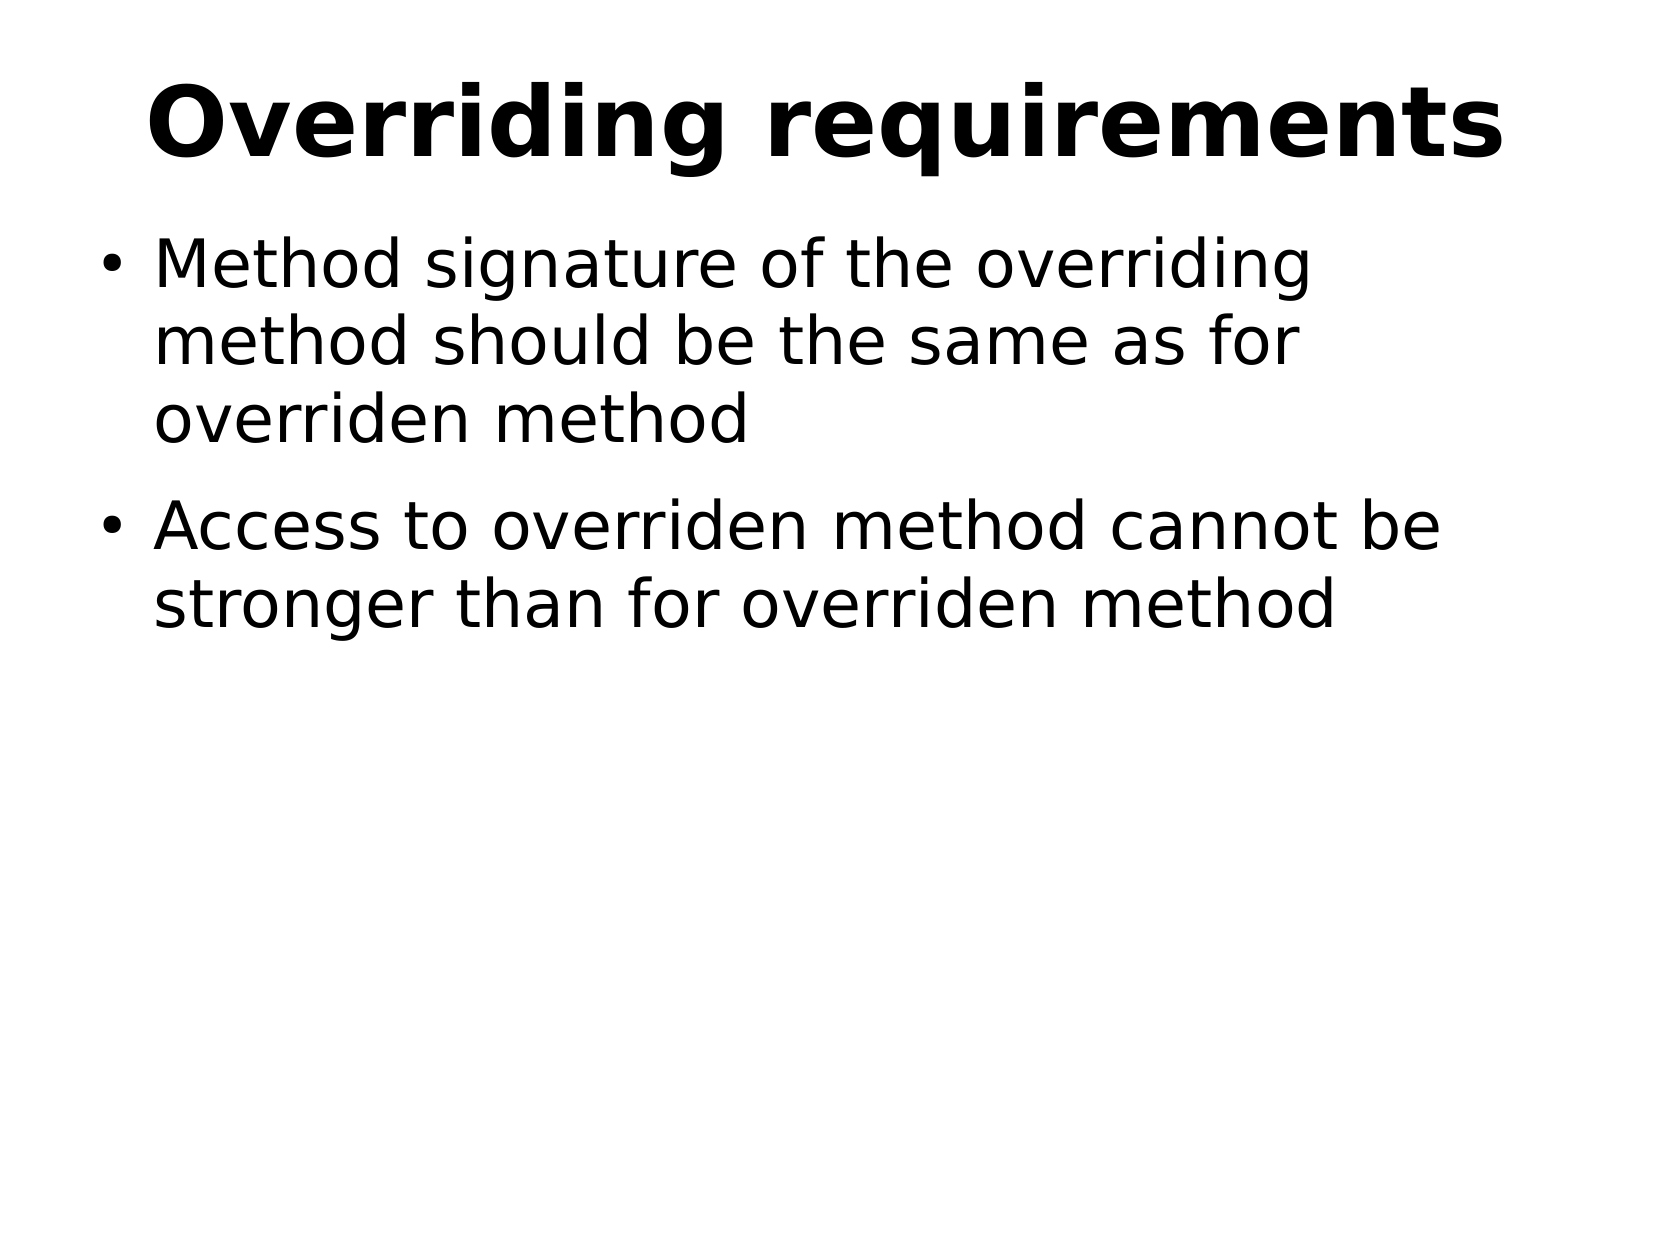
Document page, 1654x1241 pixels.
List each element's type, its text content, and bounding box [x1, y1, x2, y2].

title Overriding requirements [82, 49, 1571, 196]
list Method signature of the overriding method should be the same as for overriden method Access to overriden method cannot be stronger than for overriden method [82, 225, 1538, 1186]
